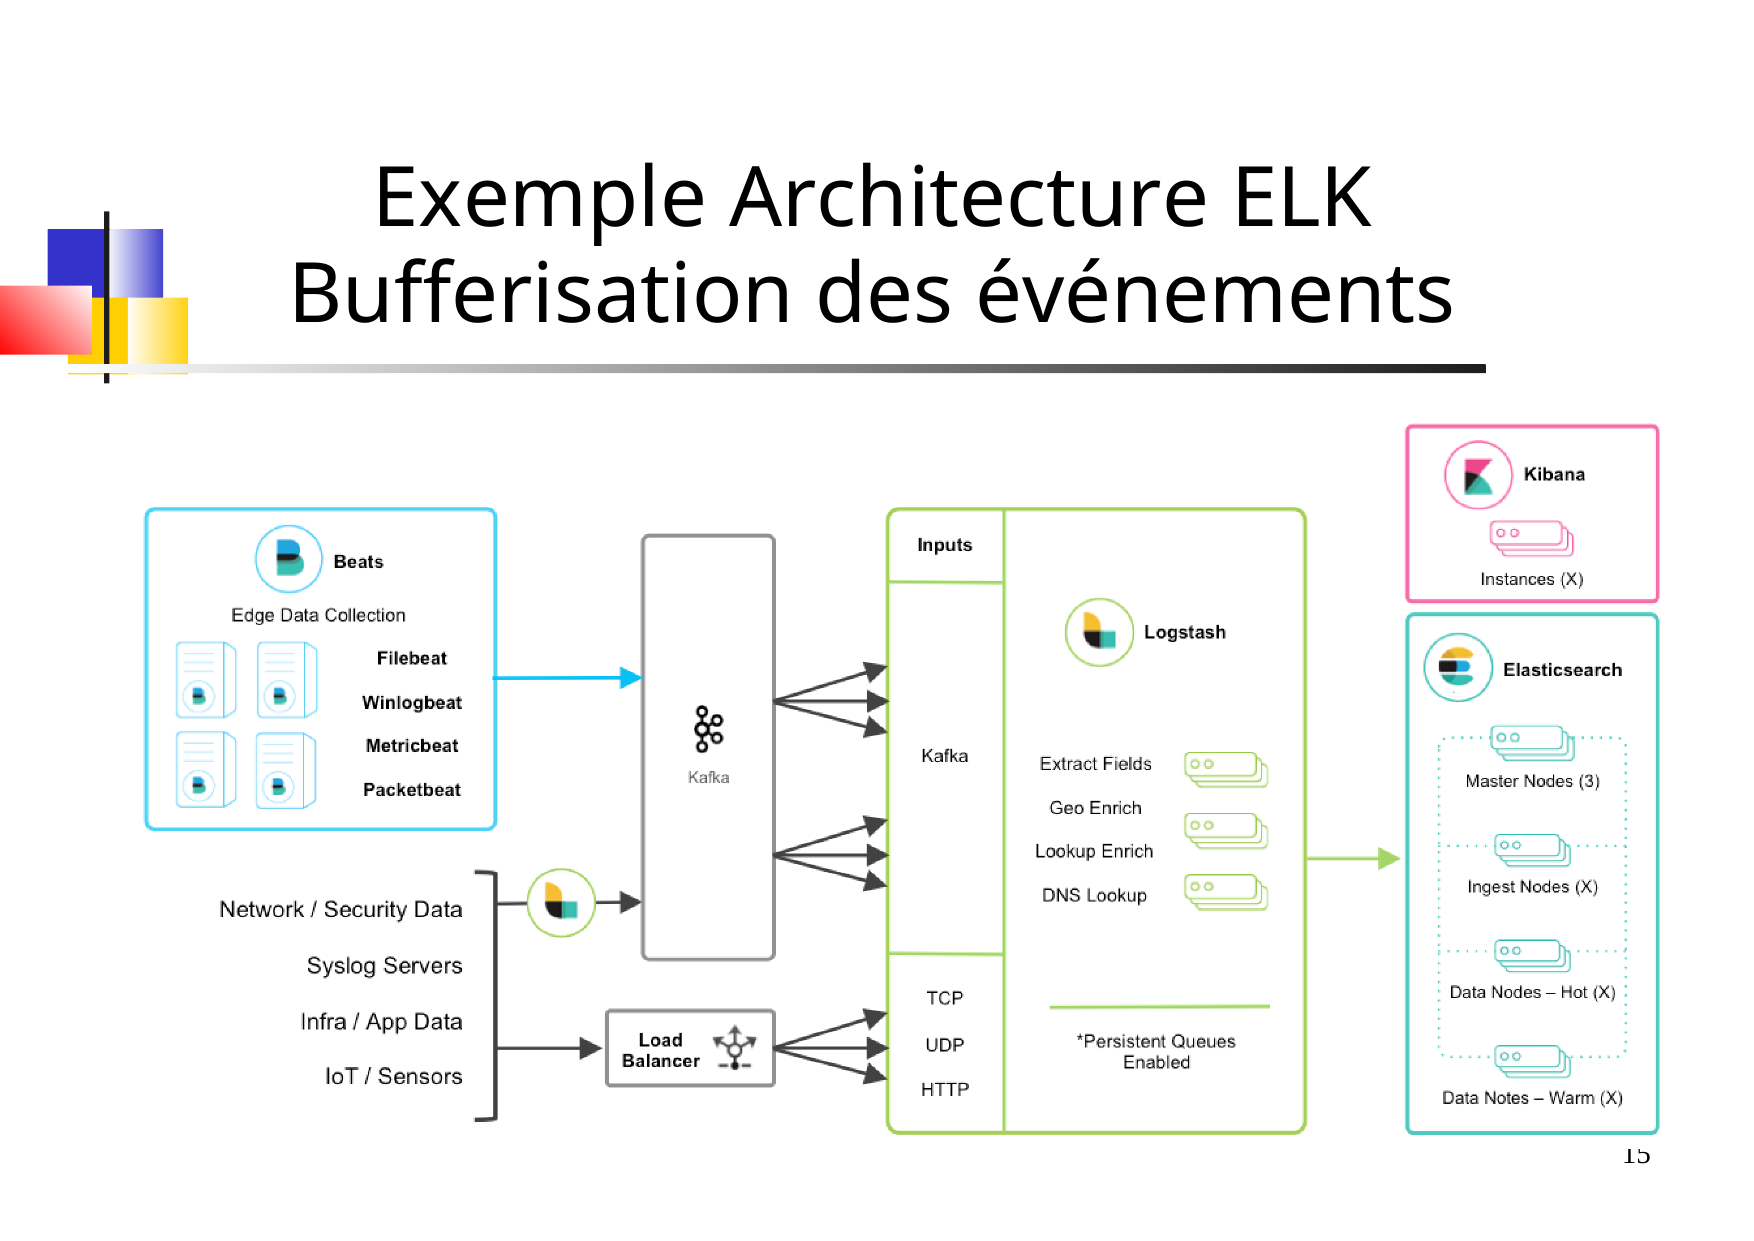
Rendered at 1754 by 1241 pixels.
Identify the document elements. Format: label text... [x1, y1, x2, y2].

picture [129, 406, 1671, 1150]
title Exemple Architecture ELK Bufferisation des événements [179, 139, 1567, 351]
